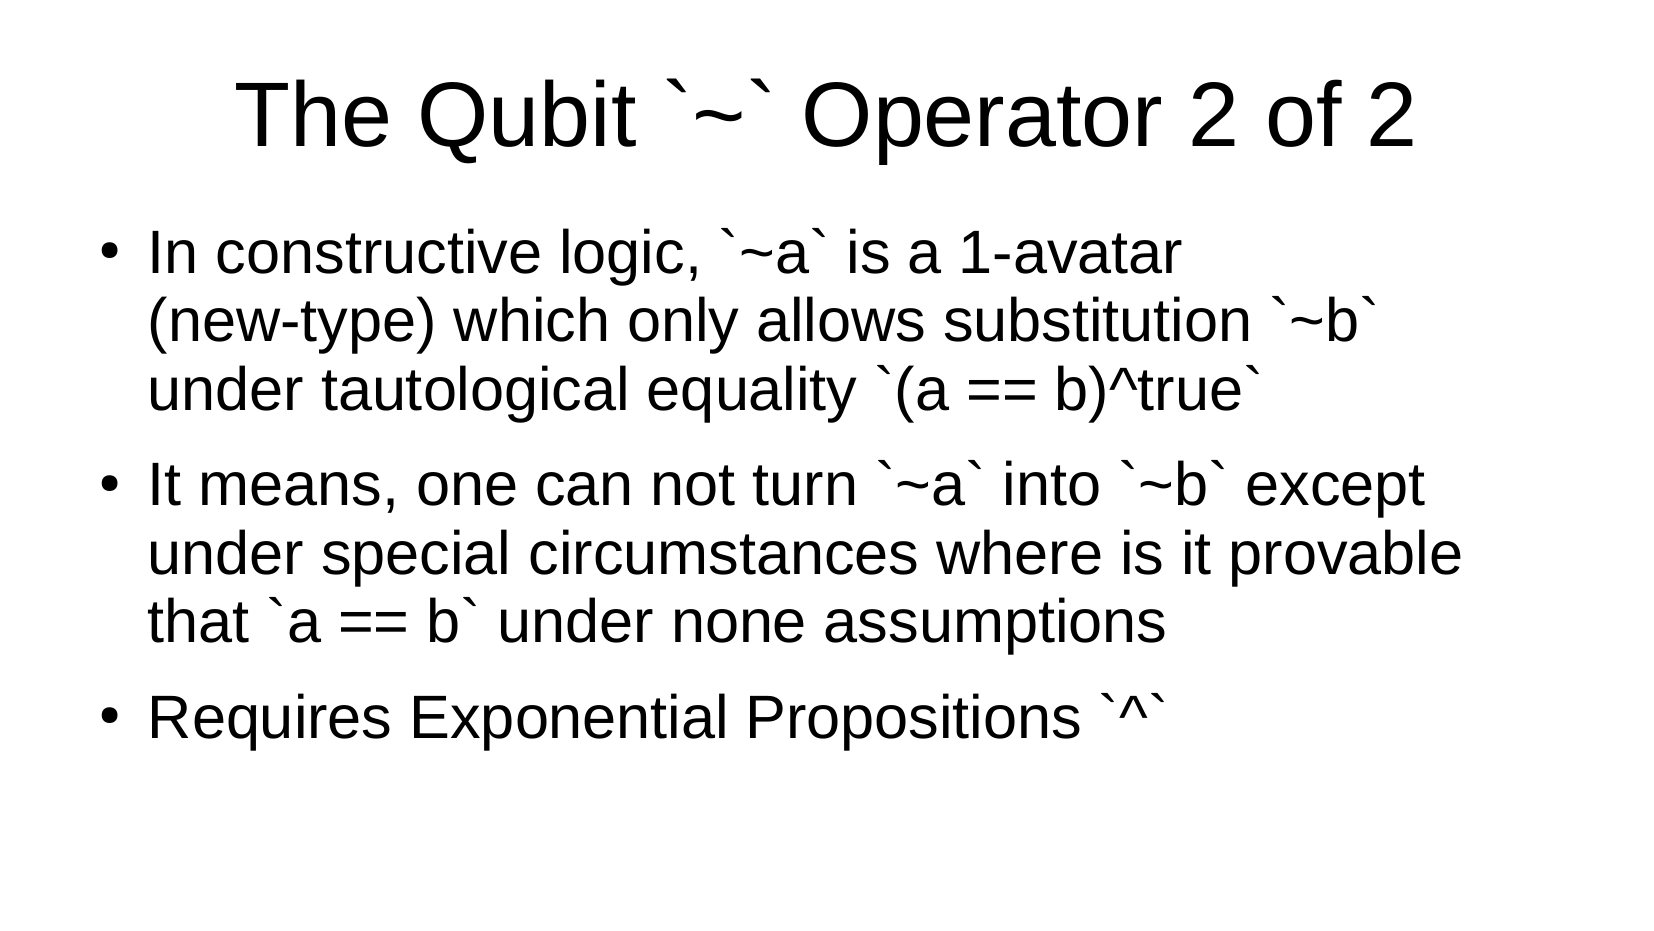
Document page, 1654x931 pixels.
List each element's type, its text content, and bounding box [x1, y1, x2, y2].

title The Qubit `~` Operator 2 of 2 [82, 37, 1571, 193]
list In constructive logic, `~a` is a 1-avatar (new-type) which only allows substitution `~b` under tautological equality `(a == b)^true` It means, one can not turn `~a` into `~b` except under special circumstances where is it provable that `a == b` under none assumptions Requires Exponential Propositions `^` [82, 217, 1571, 758]
